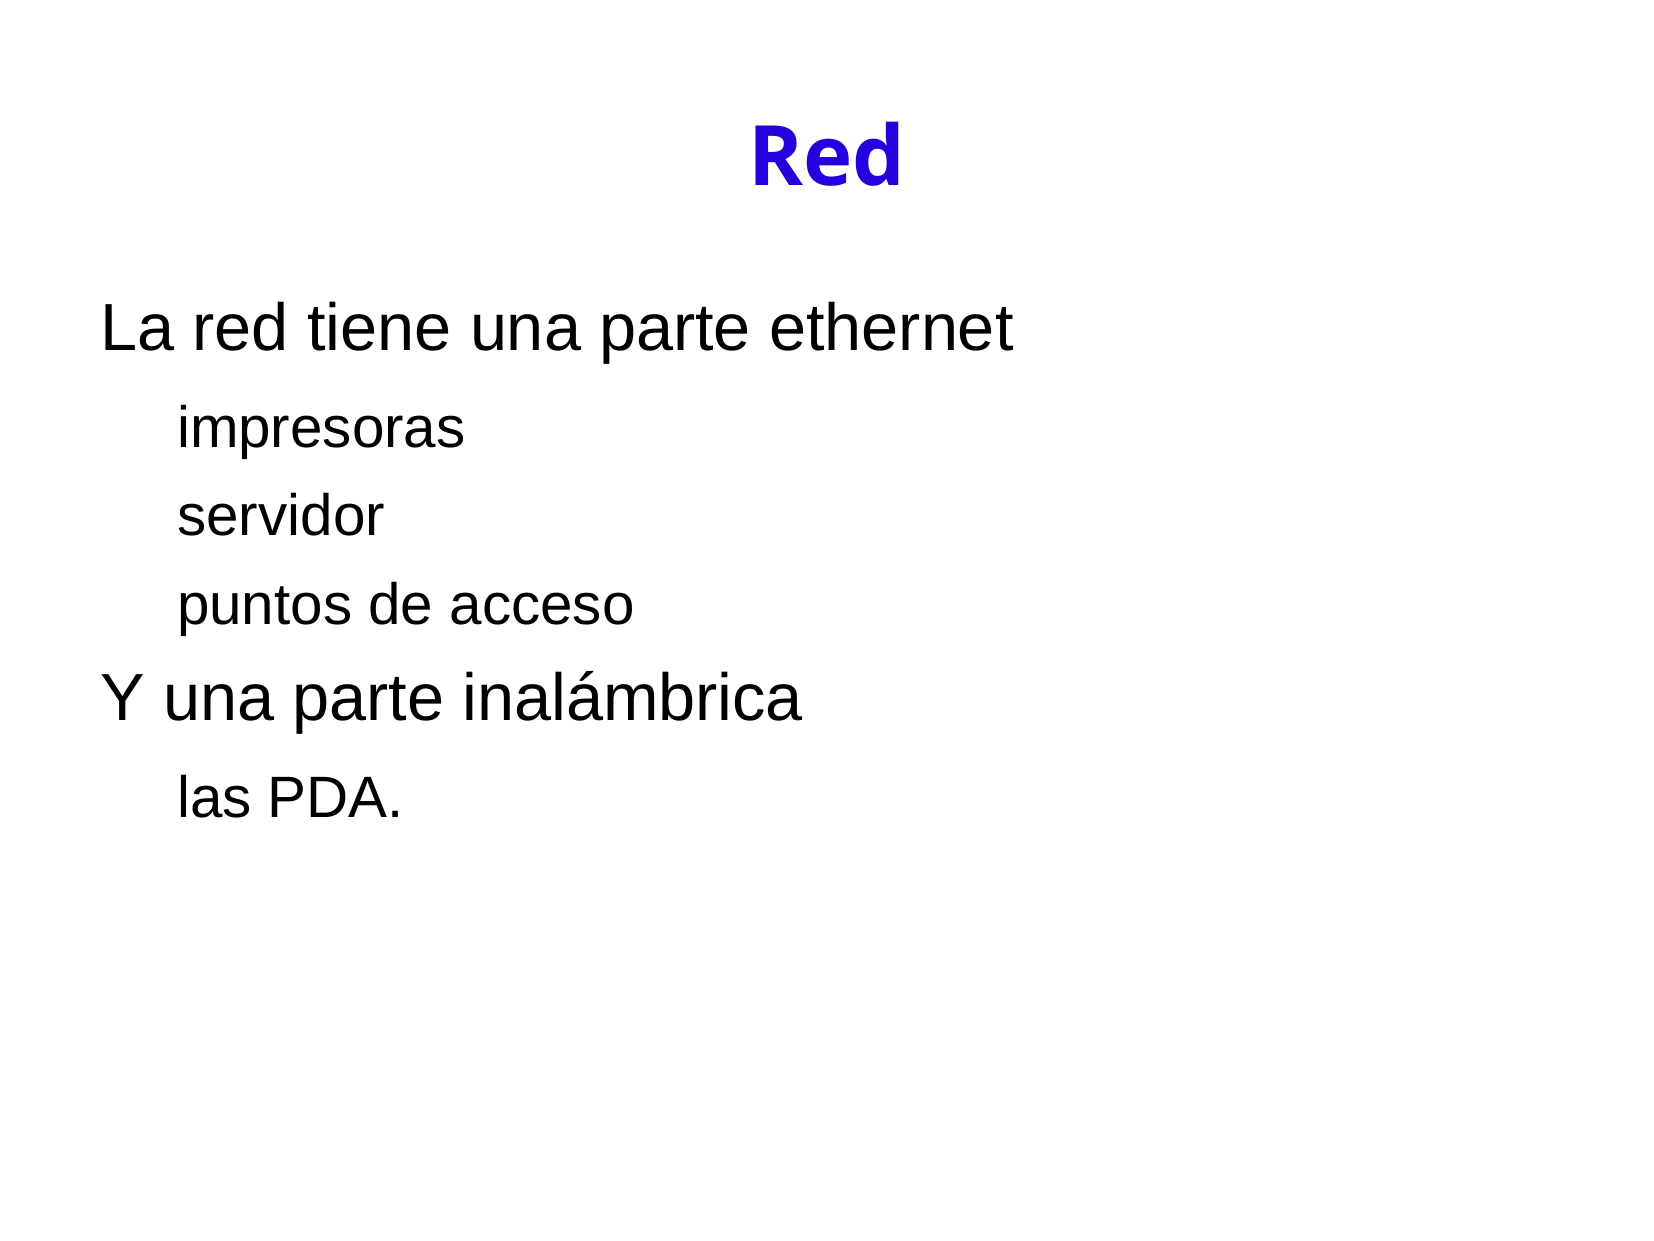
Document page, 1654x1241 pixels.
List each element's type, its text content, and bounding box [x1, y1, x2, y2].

title Red [82, 49, 1571, 257]
list La red tiene una parte ethernet impresoras servidor puntos de acceso Y una parte inalámbrica las PDA. [82, 290, 1571, 1109]
